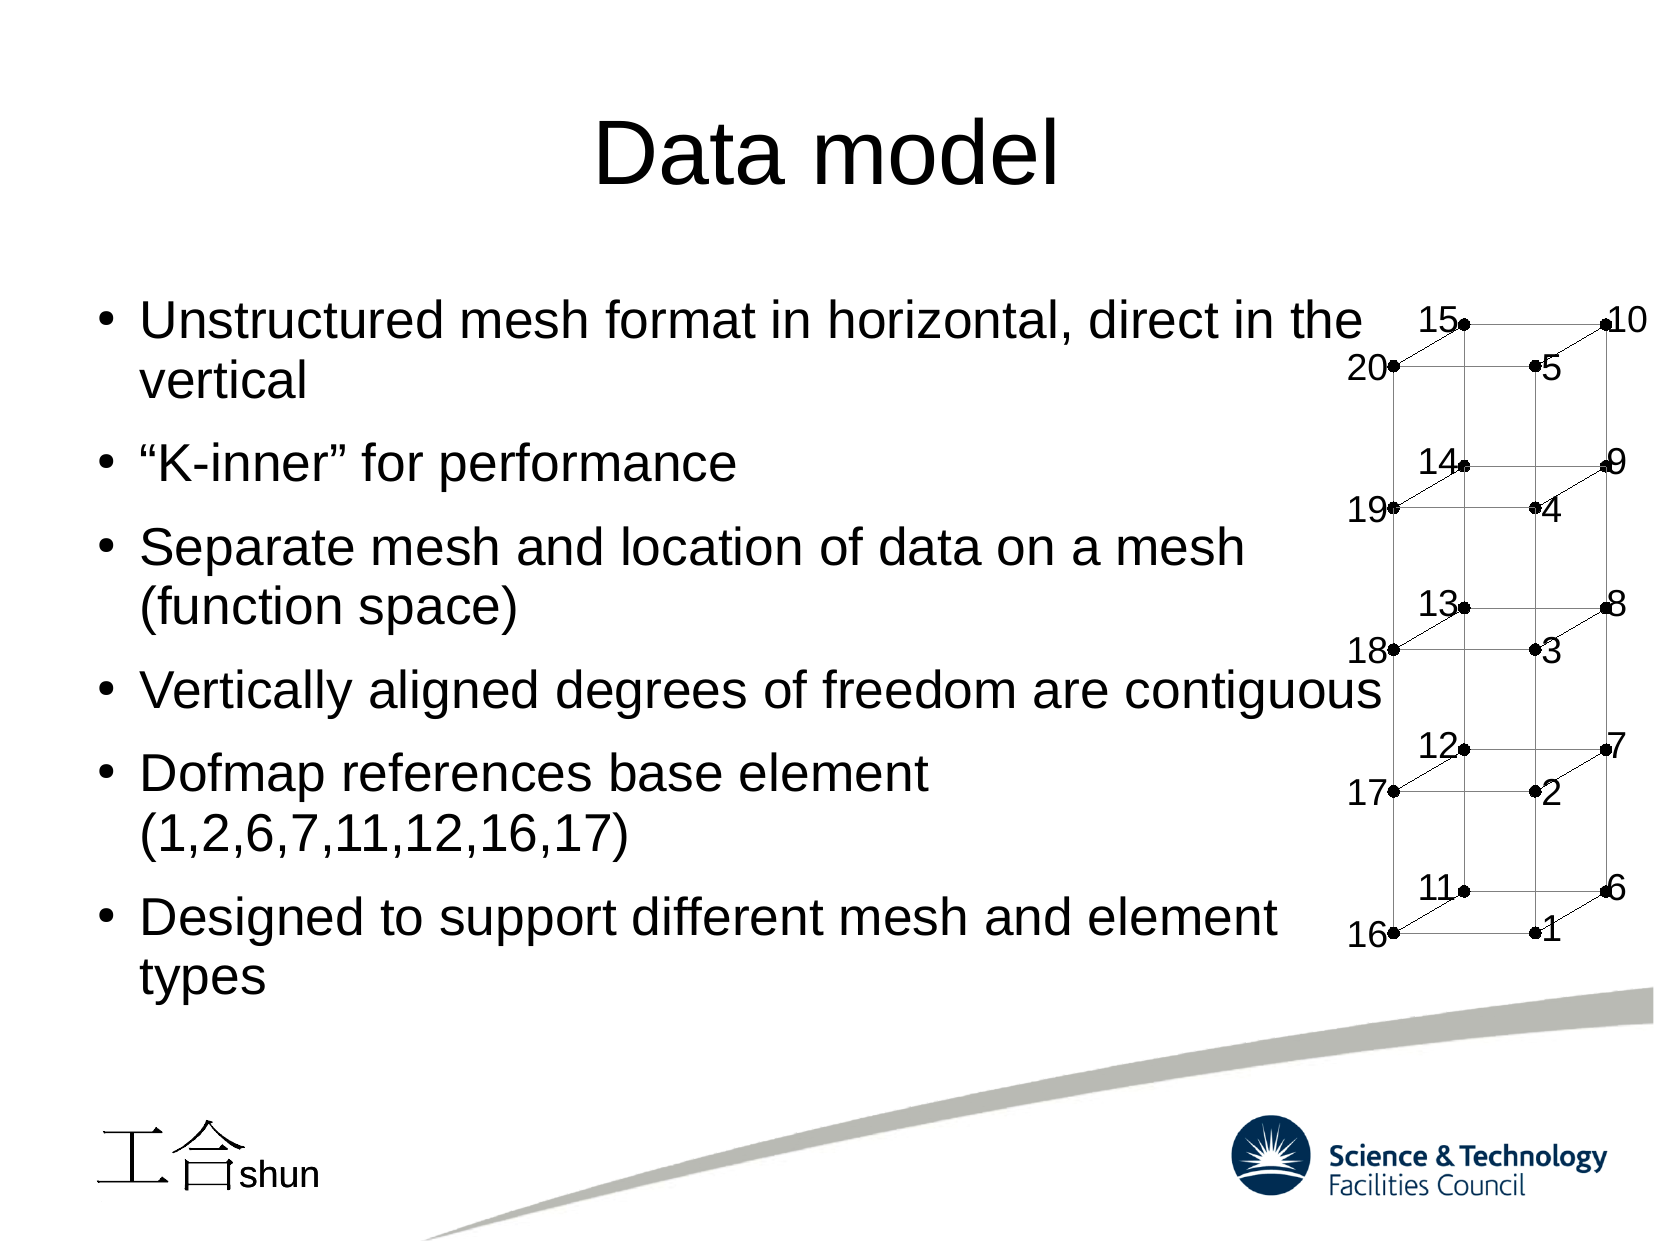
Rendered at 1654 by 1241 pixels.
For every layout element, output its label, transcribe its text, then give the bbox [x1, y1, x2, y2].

text_box 12 [1402, 716, 1474, 774]
text_box 2 [1526, 764, 1577, 821]
text_box 9 [1591, 433, 1642, 491]
text_box 11 [1402, 858, 1472, 916]
picture [80, 1110, 278, 1211]
text_box 16 [1331, 905, 1404, 963]
text_box 20 [1331, 338, 1404, 396]
text_box 3 [1526, 622, 1577, 680]
text_box 5 [1526, 338, 1578, 396]
text_box 8 [1591, 575, 1642, 632]
list Unstructured mesh format in horizontal, direct in the vertical “K-inner” for performance Separate mesh and location of data on a mesh (function space) Vertically aligned degrees of freedom are contiguous Dofmap references base element (1,2,6,7,11,12,16,17) Designed to support different mesh and element types [82, 290, 1406, 1010]
text_box shun [224, 1145, 336, 1203]
text_box 18 [1331, 622, 1404, 680]
text_box 4 [1526, 480, 1577, 538]
text_box 19 [1331, 480, 1404, 538]
picture [410, 986, 1654, 1241]
text_box 13 [1402, 575, 1474, 632]
text_box 6 [1591, 858, 1642, 916]
text_box 17 [1331, 764, 1404, 821]
text_box 1 [1526, 899, 1577, 957]
title Data model [82, 49, 1571, 257]
text_box 14 [1402, 433, 1474, 491]
text_box 10 [1591, 291, 1654, 349]
text_box 7 [1591, 716, 1642, 774]
text_box 15 [1402, 291, 1474, 349]
